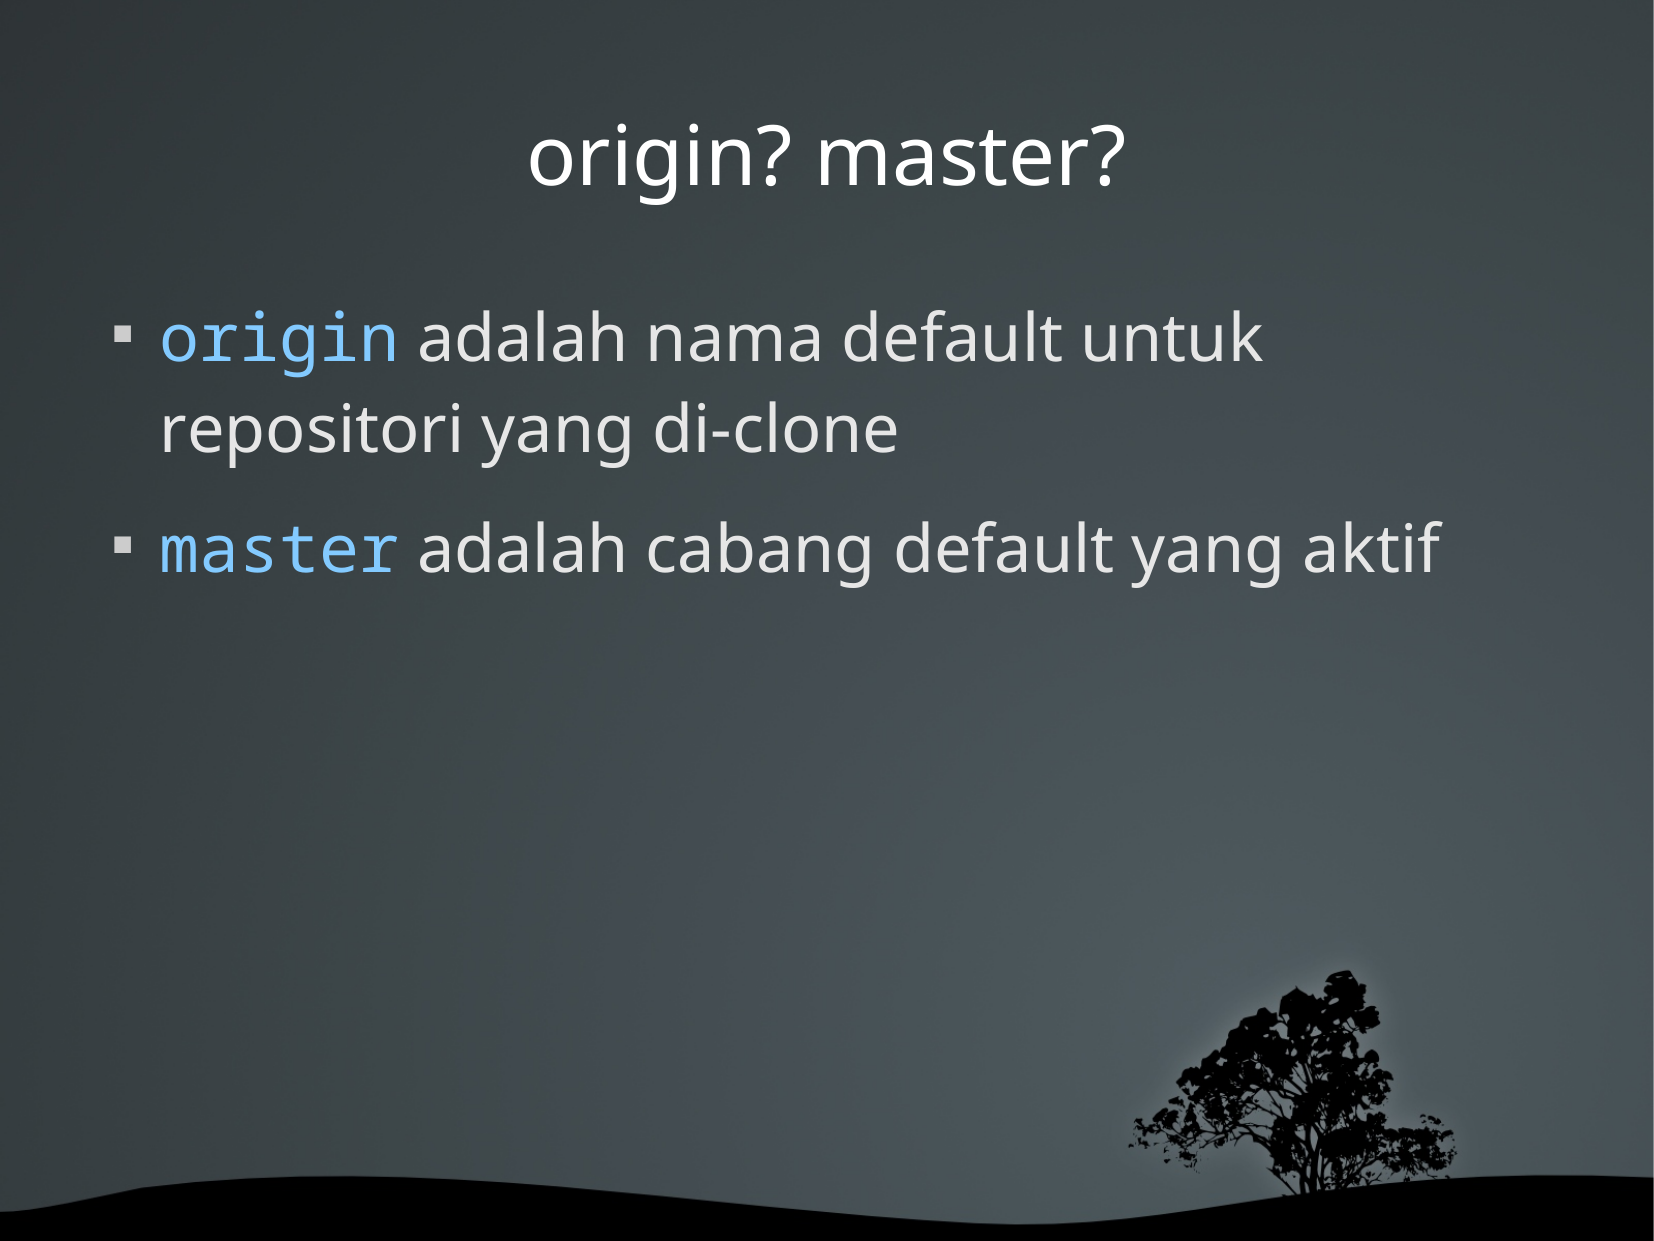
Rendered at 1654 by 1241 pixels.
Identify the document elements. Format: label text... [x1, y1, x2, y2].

list origin adalah nama default untuk repositori yang di-clone master adalah cabang default yang aktif [82, 290, 1571, 1094]
title origin? master? [82, 56, 1571, 250]
picture [0, 0, 1654, 1241]
